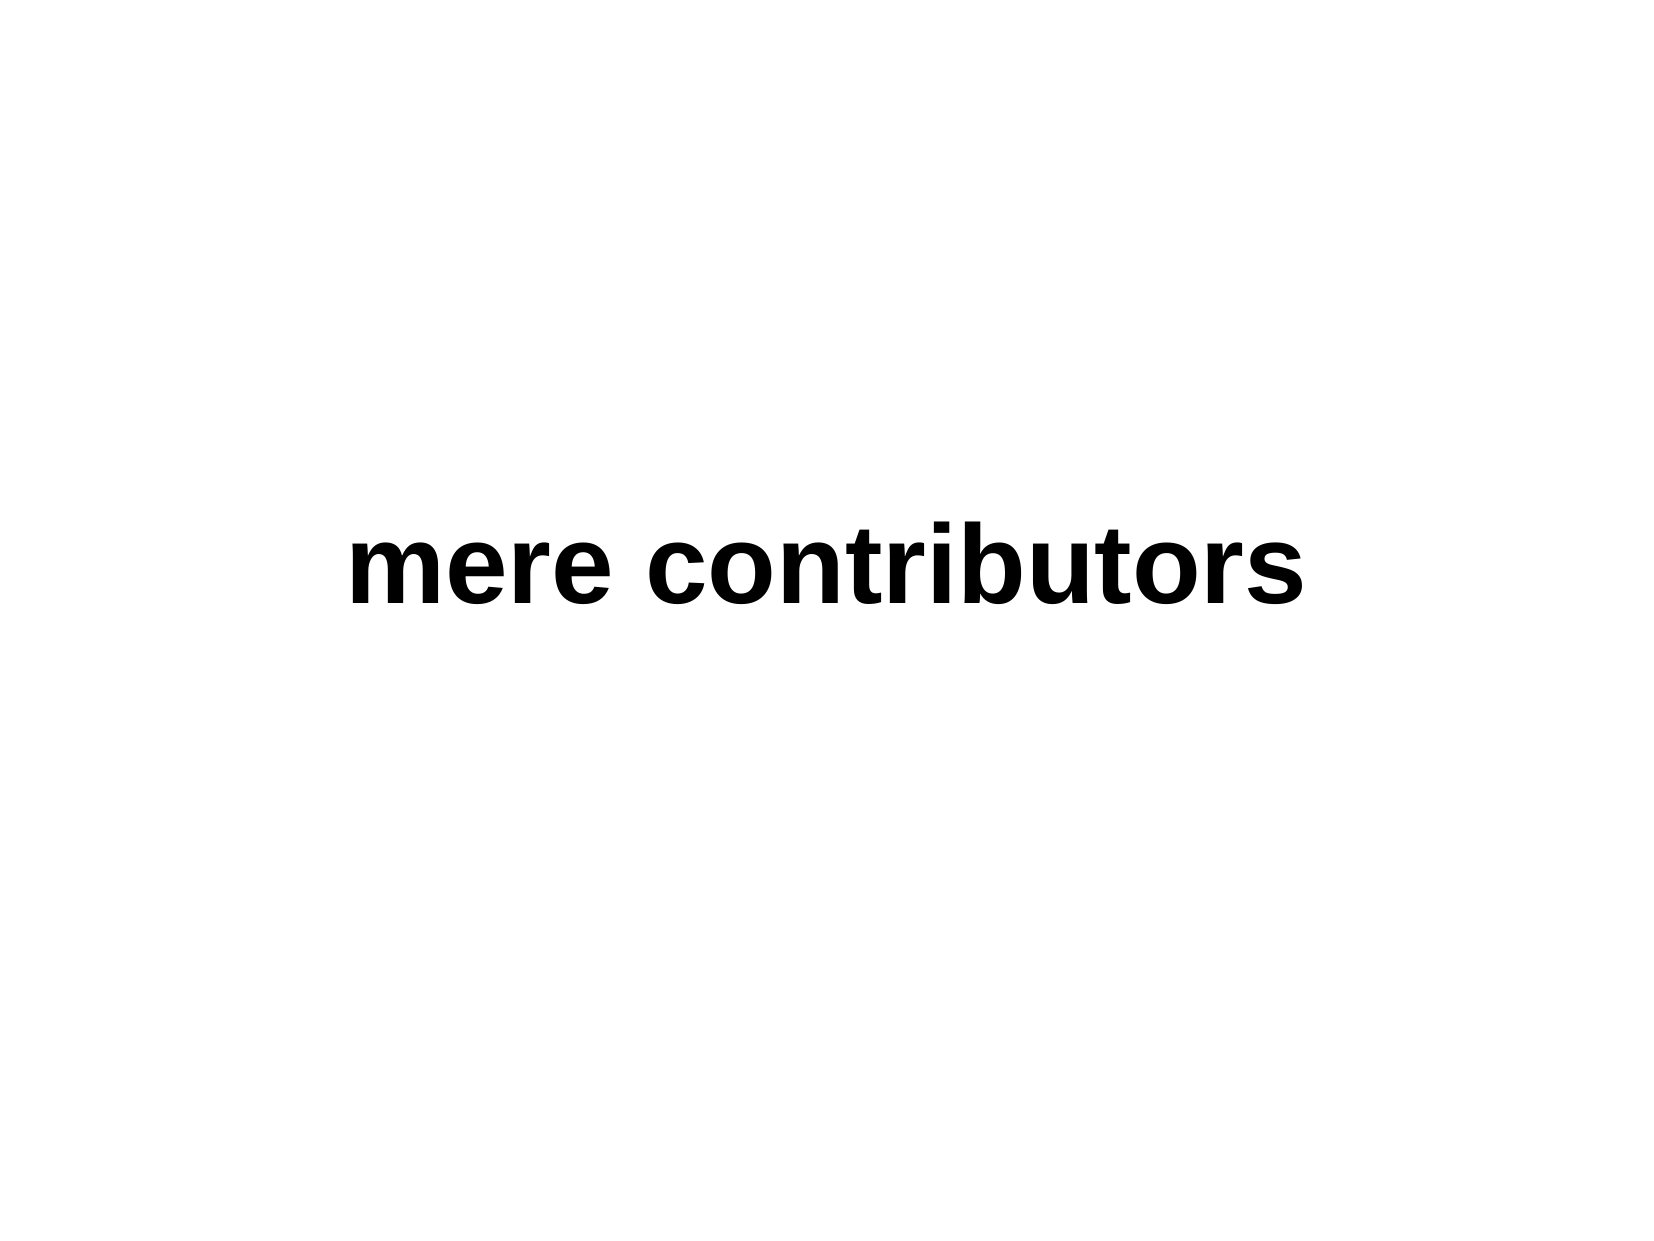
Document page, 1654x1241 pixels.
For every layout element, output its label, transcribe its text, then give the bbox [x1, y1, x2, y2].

title mere contributors [82, 460, 1571, 668]
